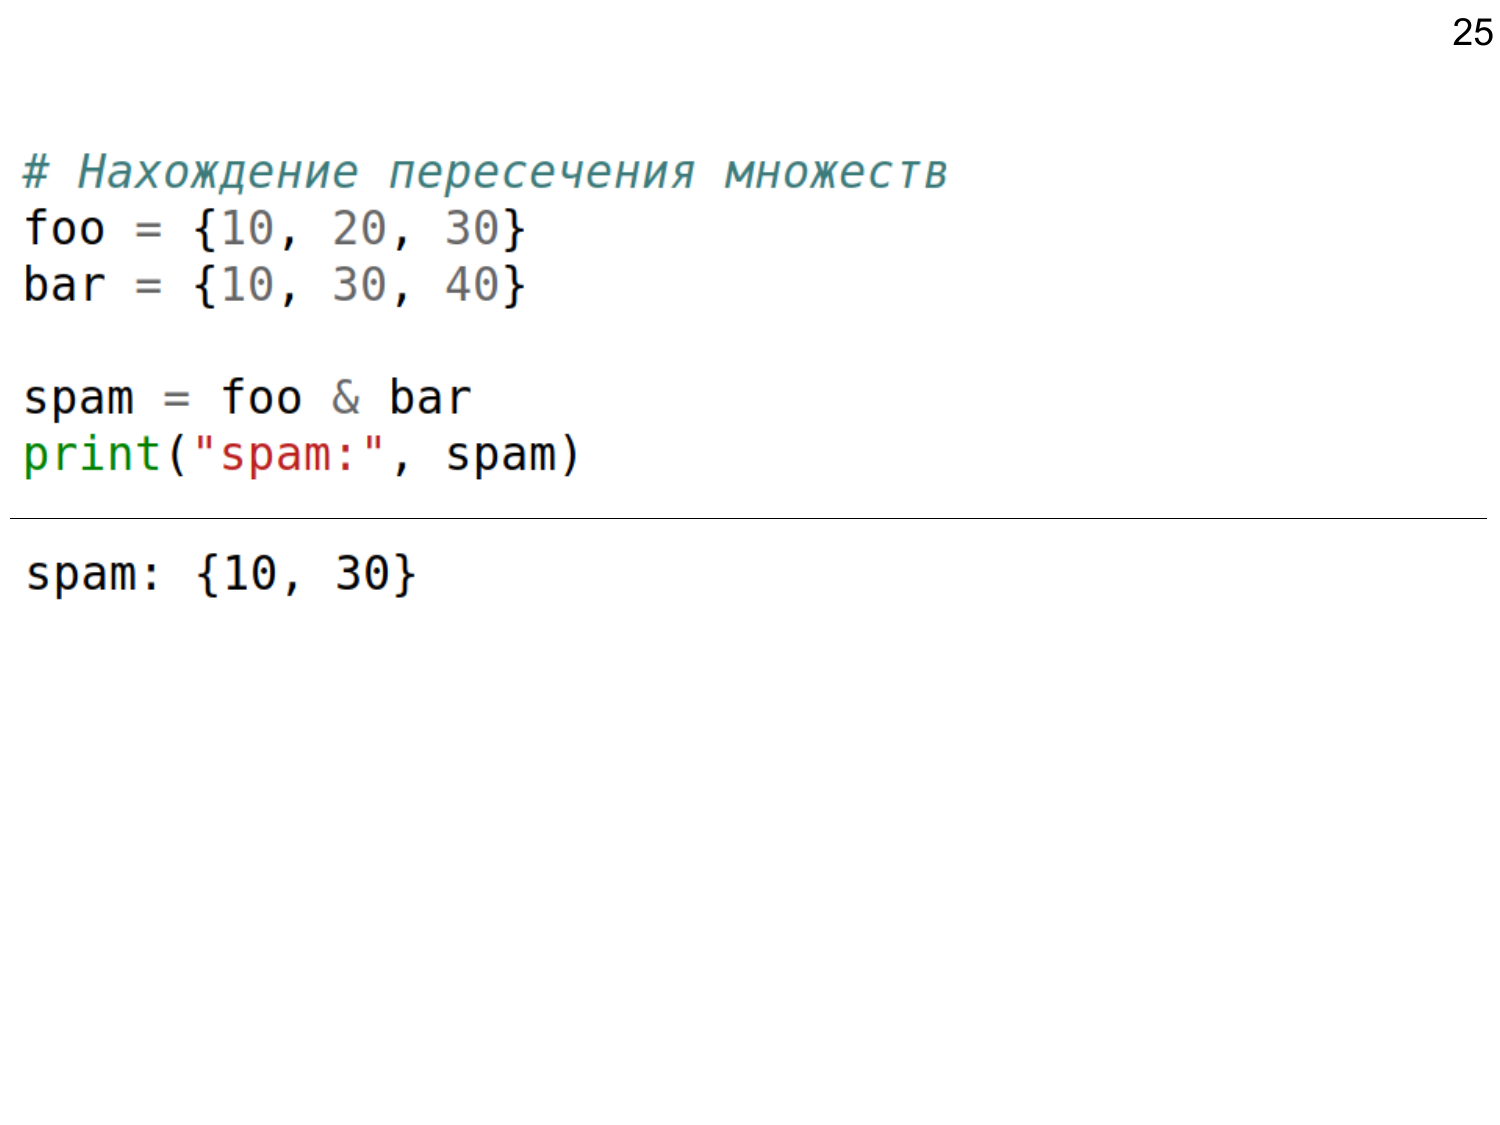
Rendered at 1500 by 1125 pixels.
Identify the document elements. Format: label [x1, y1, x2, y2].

picture [15, 541, 424, 612]
picture [11, 138, 962, 500]
